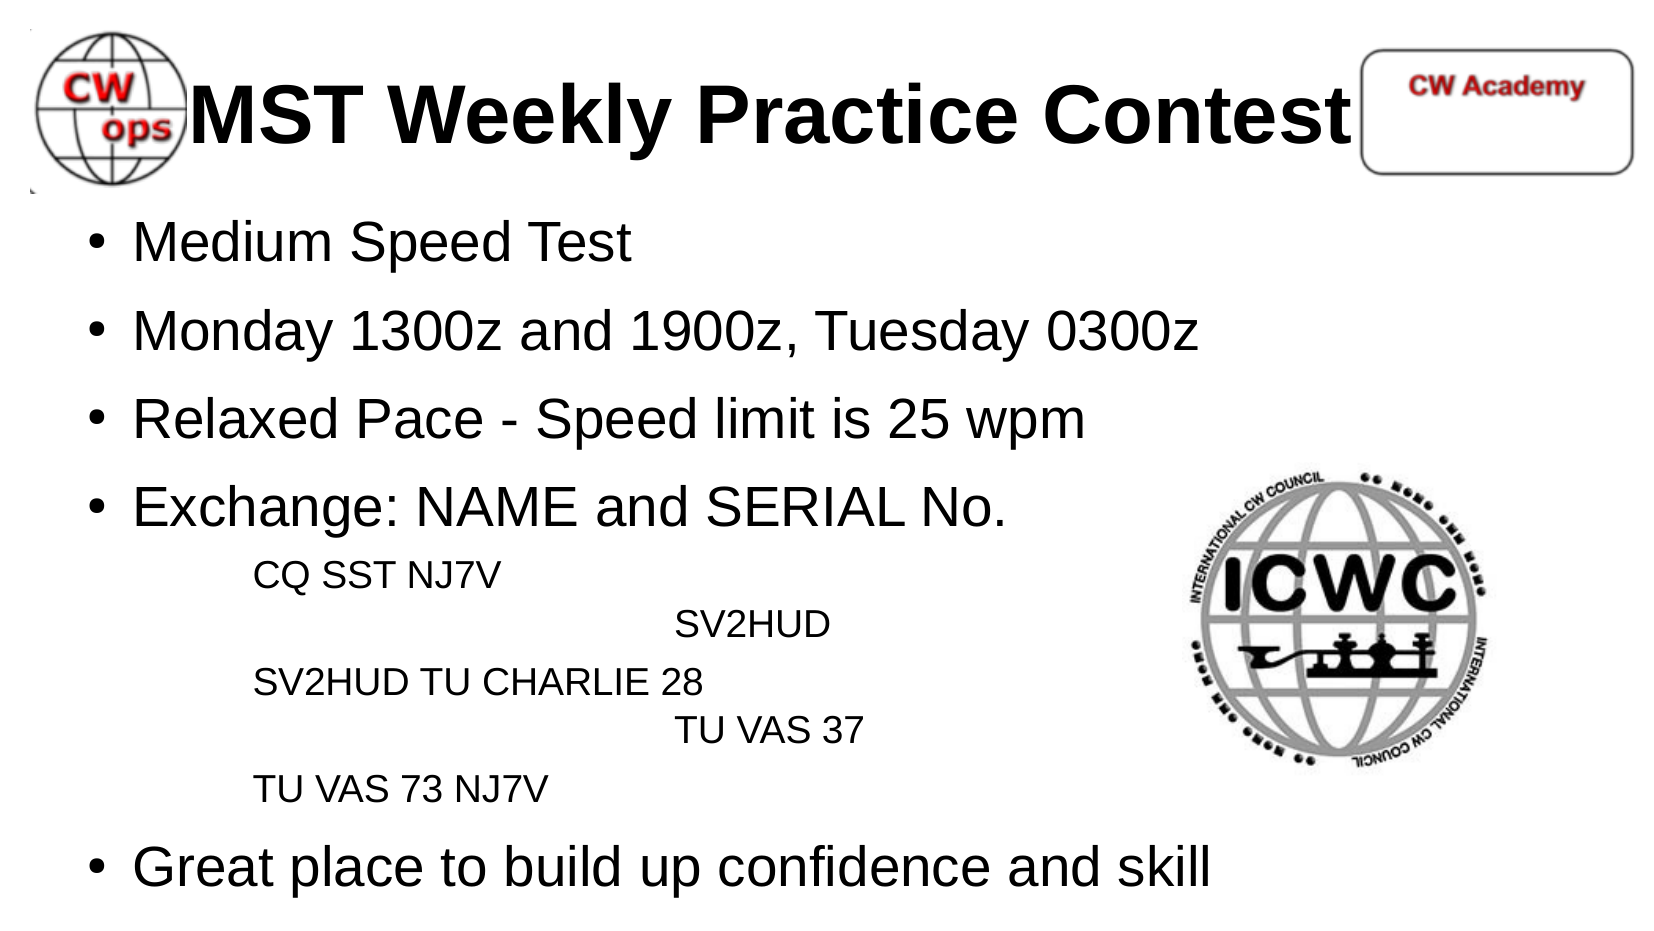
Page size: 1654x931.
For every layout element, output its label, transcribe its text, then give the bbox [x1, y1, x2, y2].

list Medium Speed Test Monday 1300z and 1900z, Tuesday 0300z Relaxed Pace - Speed limit is 25 wpm Exchange: NAME and SERIAL No. CQ SST NJ7V SV2HUD SV2HUD TU CHARLIE 28 TU VAS 37 TU VAS 73 NJ7V Great place to build up confidence and skill [71, 210, 1561, 901]
title MST Weekly Practice Contest [26, 37, 1516, 193]
picture [1516, 37, 1640, 186]
picture [30, 29, 187, 37]
picture [1182, 462, 1501, 781]
